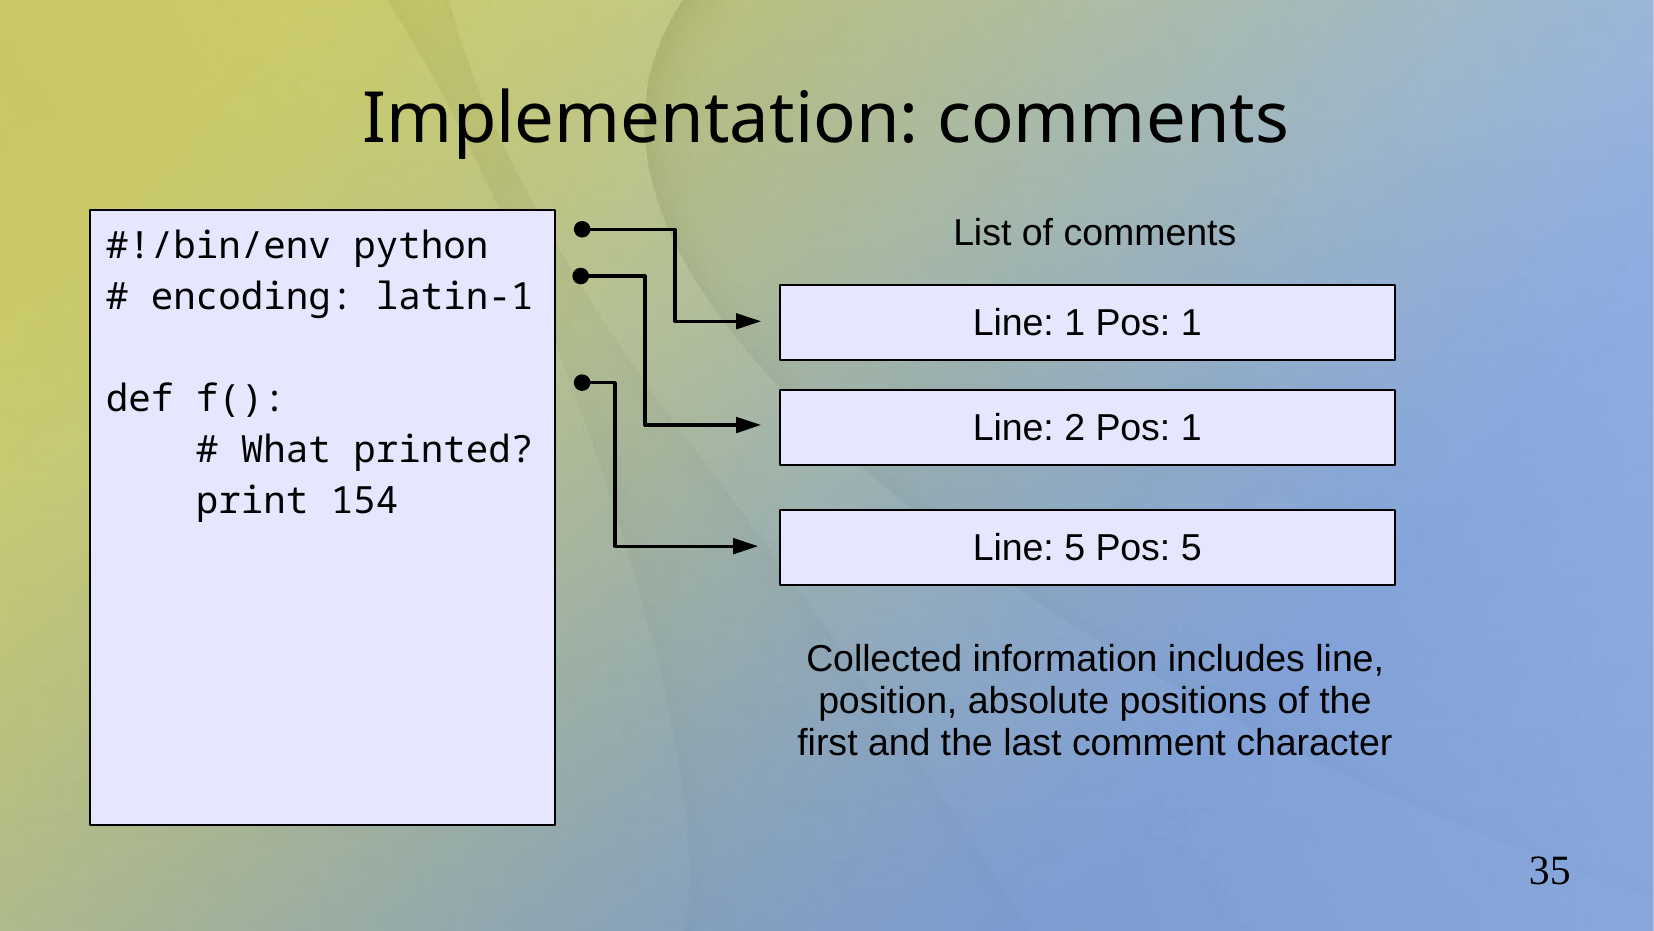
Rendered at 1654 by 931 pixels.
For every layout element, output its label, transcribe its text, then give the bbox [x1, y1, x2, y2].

text_box Line: 5 Pos: 5 [780, 510, 1396, 586]
text_box List of comments [780, 203, 1411, 267]
text_box Line: 2 Pos: 1 [780, 390, 1396, 466]
text_box Line: 1 Pos: 1 [780, 285, 1396, 361]
text_box Collected information includes line, position, absolute positions of the first and the last comment character [780, 630, 1411, 811]
title Implementation: comments [82, 37, 1571, 193]
text_box #!/bin/env python # encoding: latin-1 def f(): # What printed? print 154 [90, 210, 556, 826]
picture [0, 0, 1654, 931]
